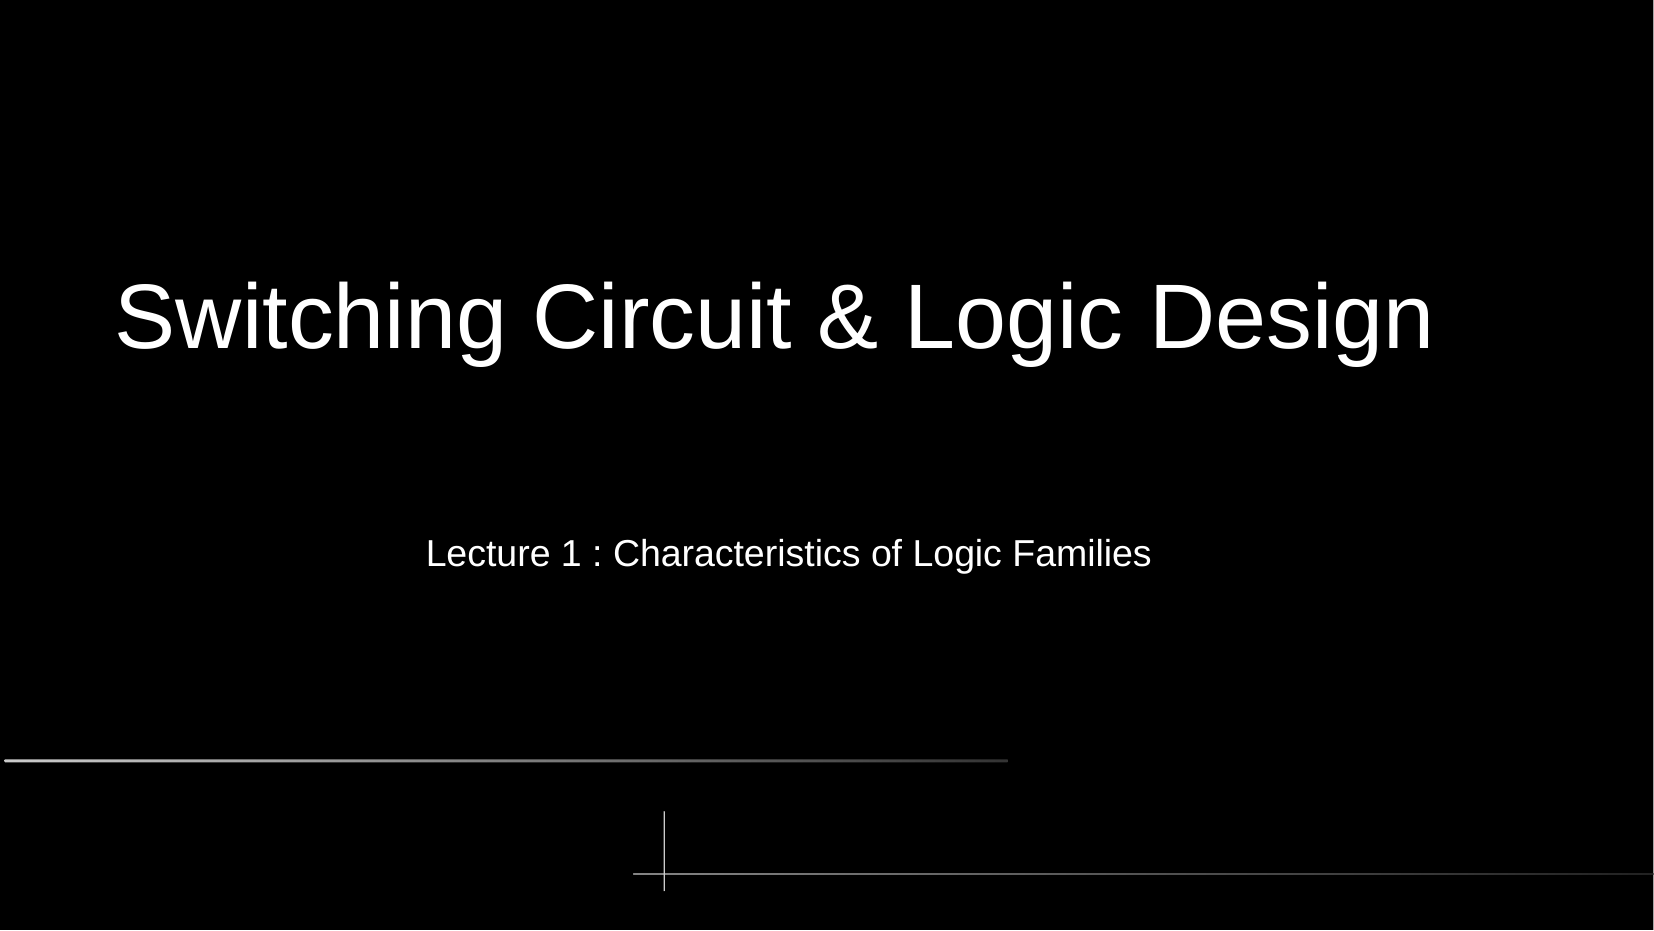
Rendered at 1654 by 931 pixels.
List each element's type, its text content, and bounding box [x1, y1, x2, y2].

title Switching Circuit & Logic Design [37, 262, 1514, 371]
text_box Lecture 1 : Characteristics of Logic Families [411, 525, 1169, 582]
